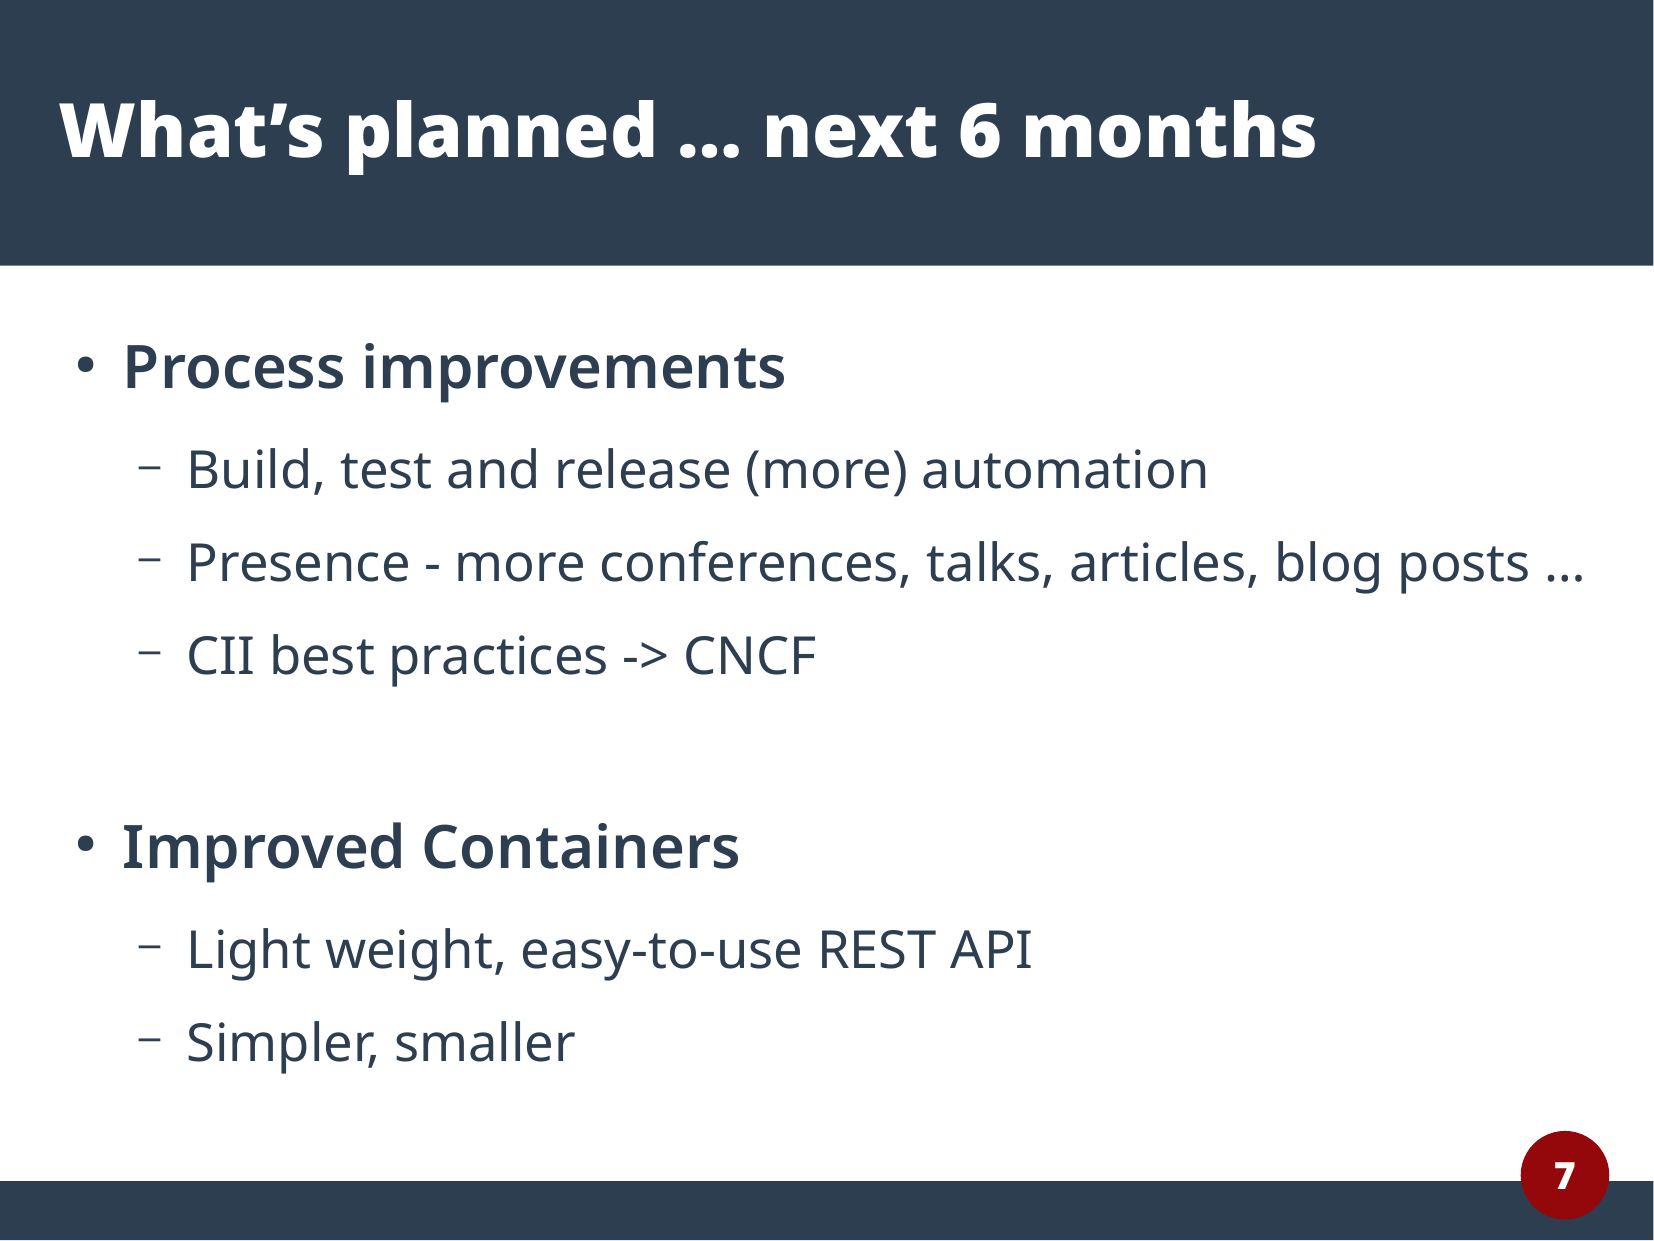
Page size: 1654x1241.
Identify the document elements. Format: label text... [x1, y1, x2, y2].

list Process improvements Build, test and release (more) automation Presence - more conferences, talks, articles, blog posts … CII best practices -> CNCF Improved Containers Light weight, easy-to-use REST API Simpler, smaller [59, 324, 1595, 1152]
title What’s planned … next 6 months [59, 49, 1595, 207]
